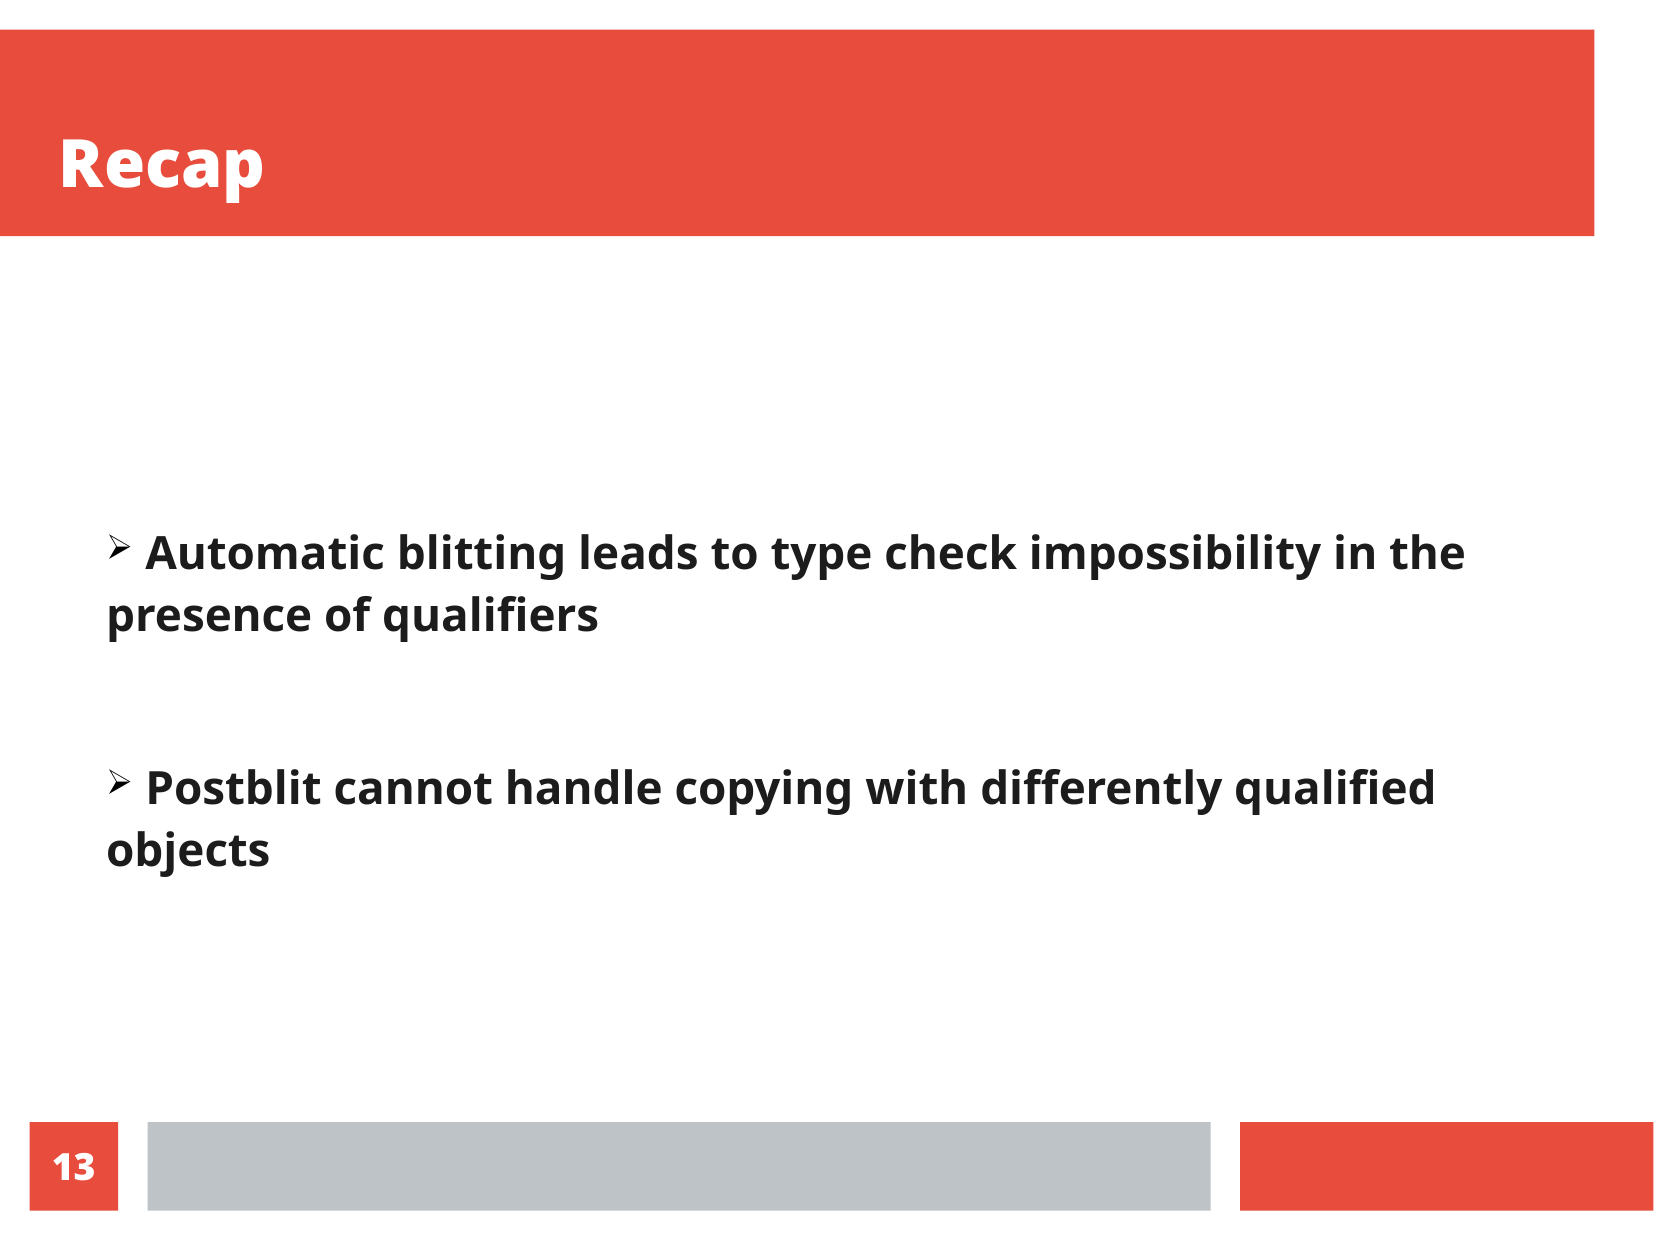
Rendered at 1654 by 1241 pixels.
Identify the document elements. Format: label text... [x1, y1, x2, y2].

list Automatic blitting leads to type check impossibility in the presence of qualifiers Postblit cannot handle copying with differently qualified objects [59, 324, 1565, 1093]
title Recap [59, 59, 1595, 207]
